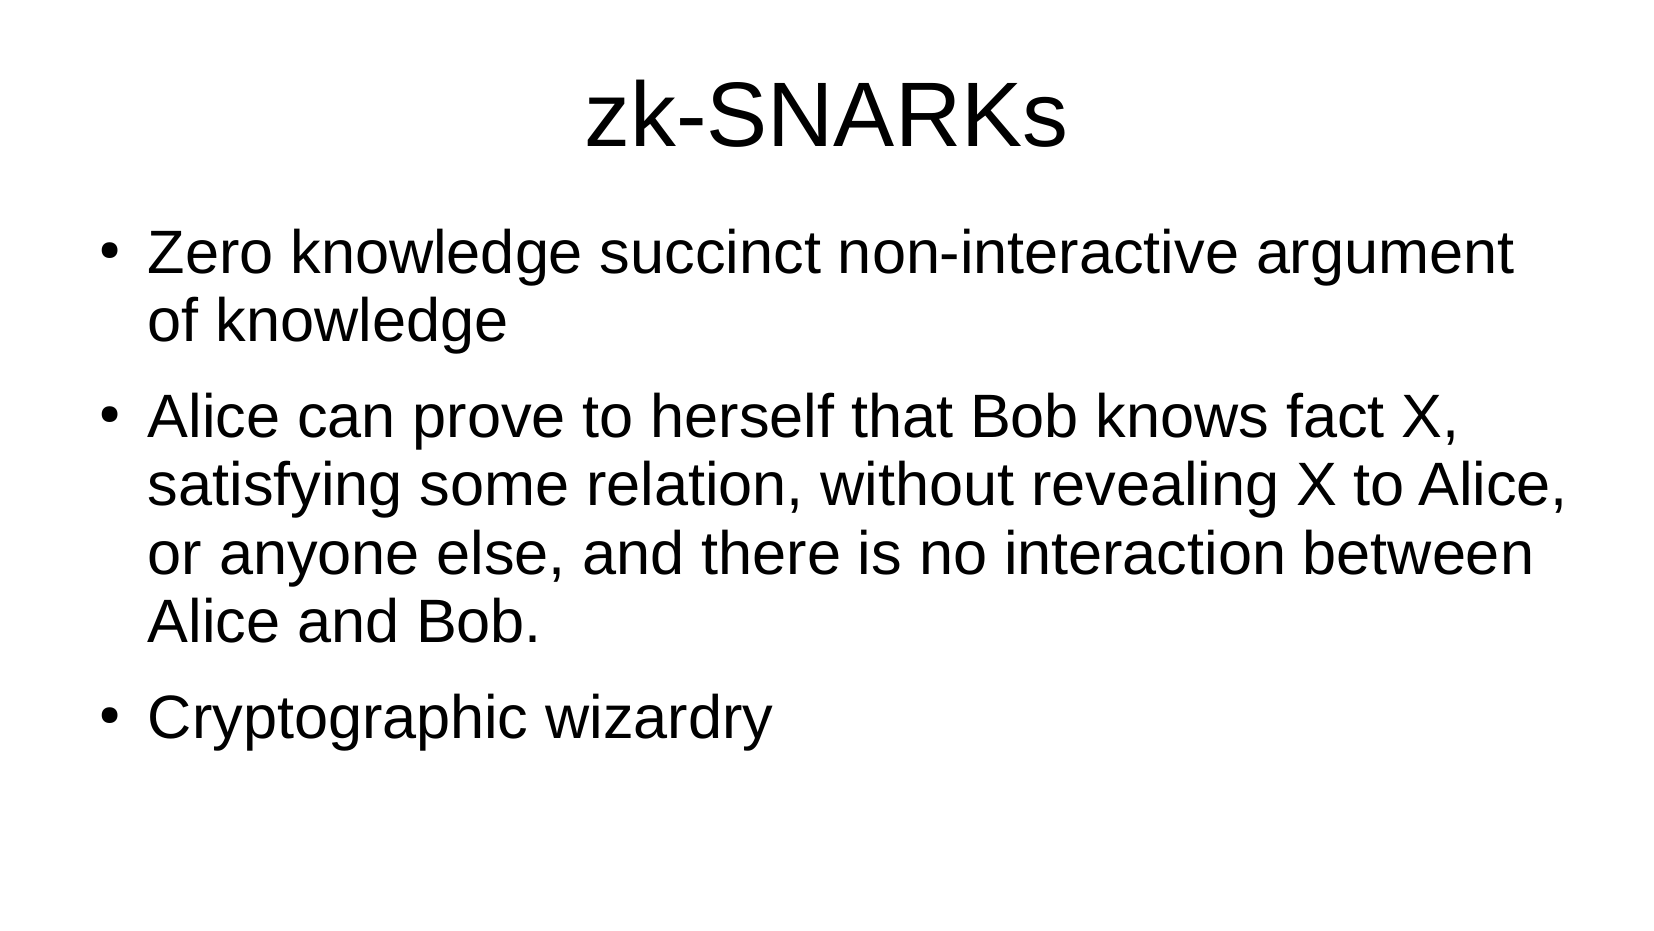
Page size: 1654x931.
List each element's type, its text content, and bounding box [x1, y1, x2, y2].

list Zero knowledge succinct non-interactive argument of knowledge Alice can prove to herself that Bob knows fact X, satisfying some relation, without revealing X to Alice, or anyone else, and there is no interaction between Alice and Bob. Cryptographic wizardry [82, 217, 1571, 758]
title zk-SNARKs [82, 37, 1571, 193]
